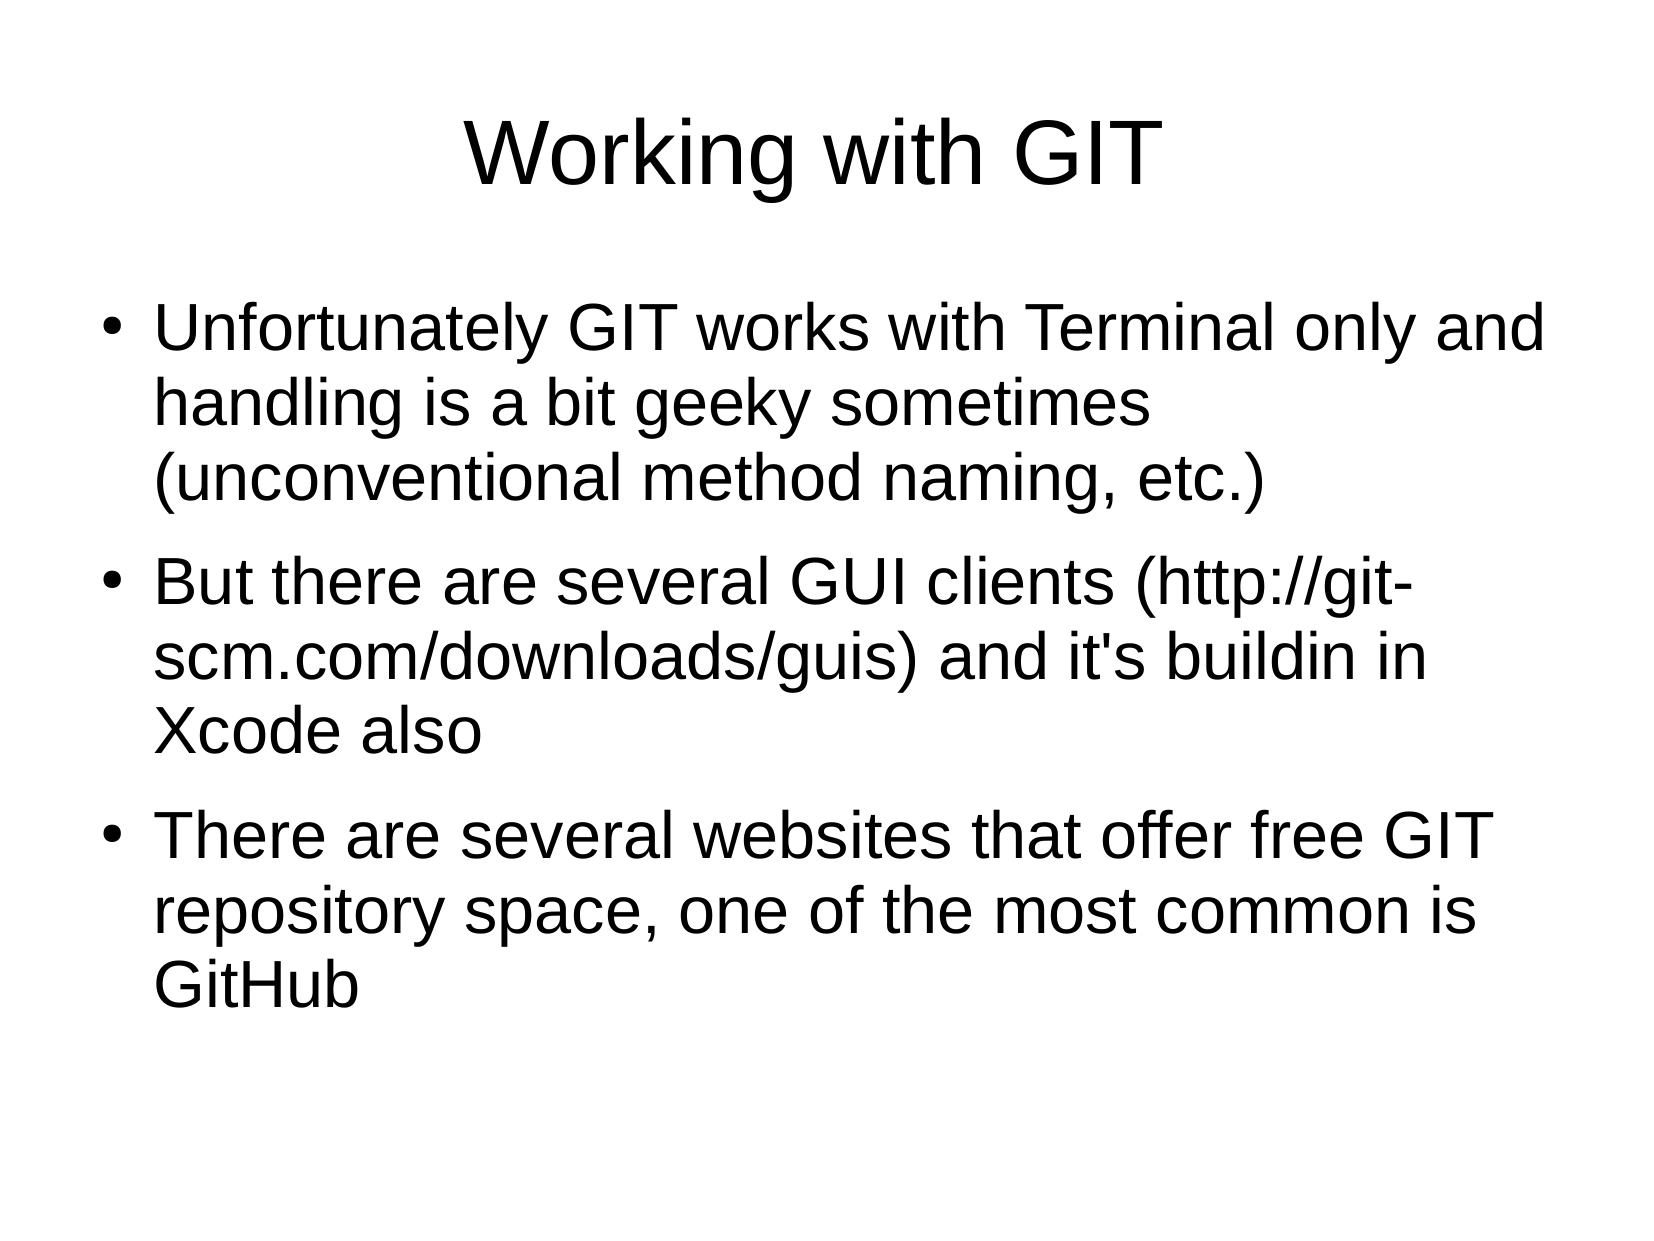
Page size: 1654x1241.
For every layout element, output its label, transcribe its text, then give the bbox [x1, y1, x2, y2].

list Unfortunately GIT works with Terminal only and handling is a bit geeky sometimes (unconventional method naming, etc.) But there are several GUI clients (http://git-scm.com/downloads/guis) and it's buildin in Xcode also There are several websites that offer free GIT repository space, one of the most common is GitHub [82, 290, 1571, 1094]
title Working with GIT [82, 56, 1571, 250]
